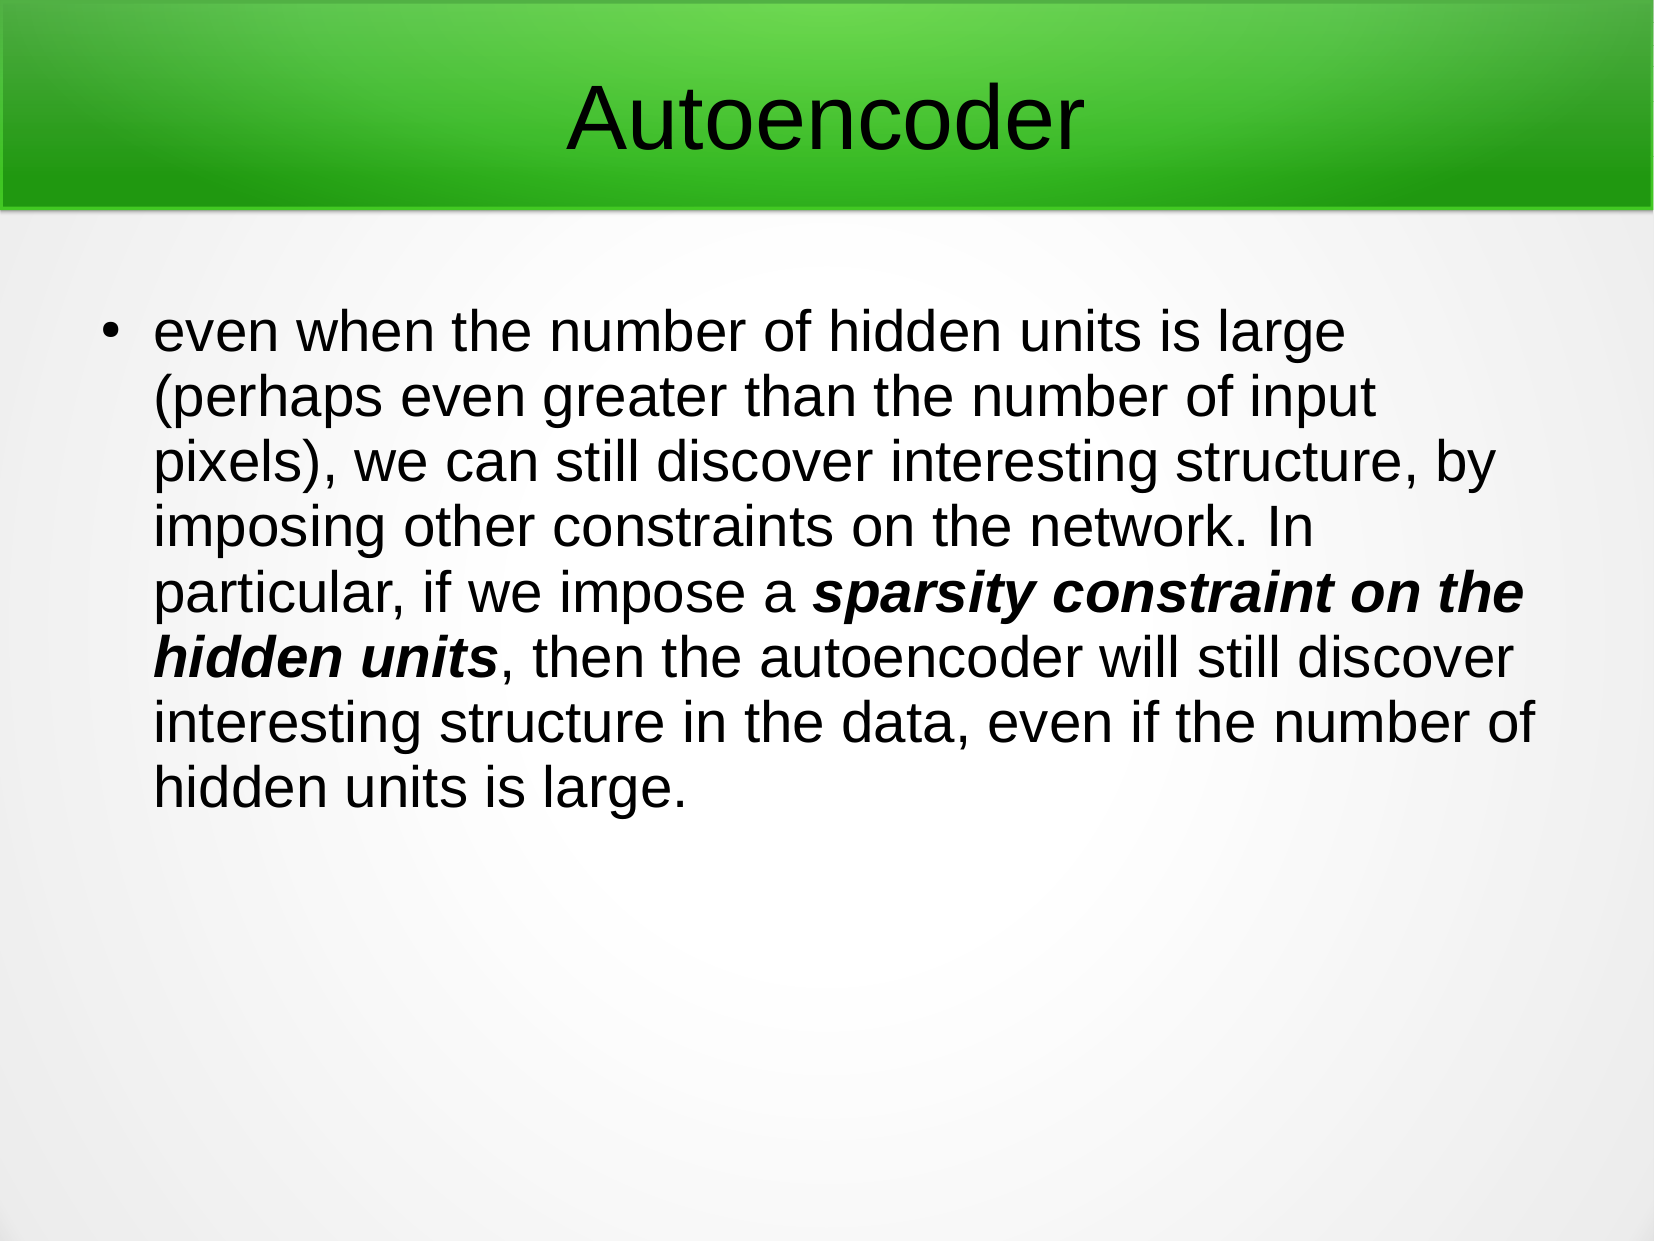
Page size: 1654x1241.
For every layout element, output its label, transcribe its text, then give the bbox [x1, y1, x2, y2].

title Autoencoder [82, 47, 1571, 189]
list even when the number of hidden units is large (perhaps even greater than the number of input pixels), we can still discover interesting structure, by imposing other constraints on the network. In particular, if we impose a sparsity constraint on the hidden units, then the autoencoder will still discover interesting structure in the data, even if the number of hidden units is large. [82, 299, 1571, 1019]
